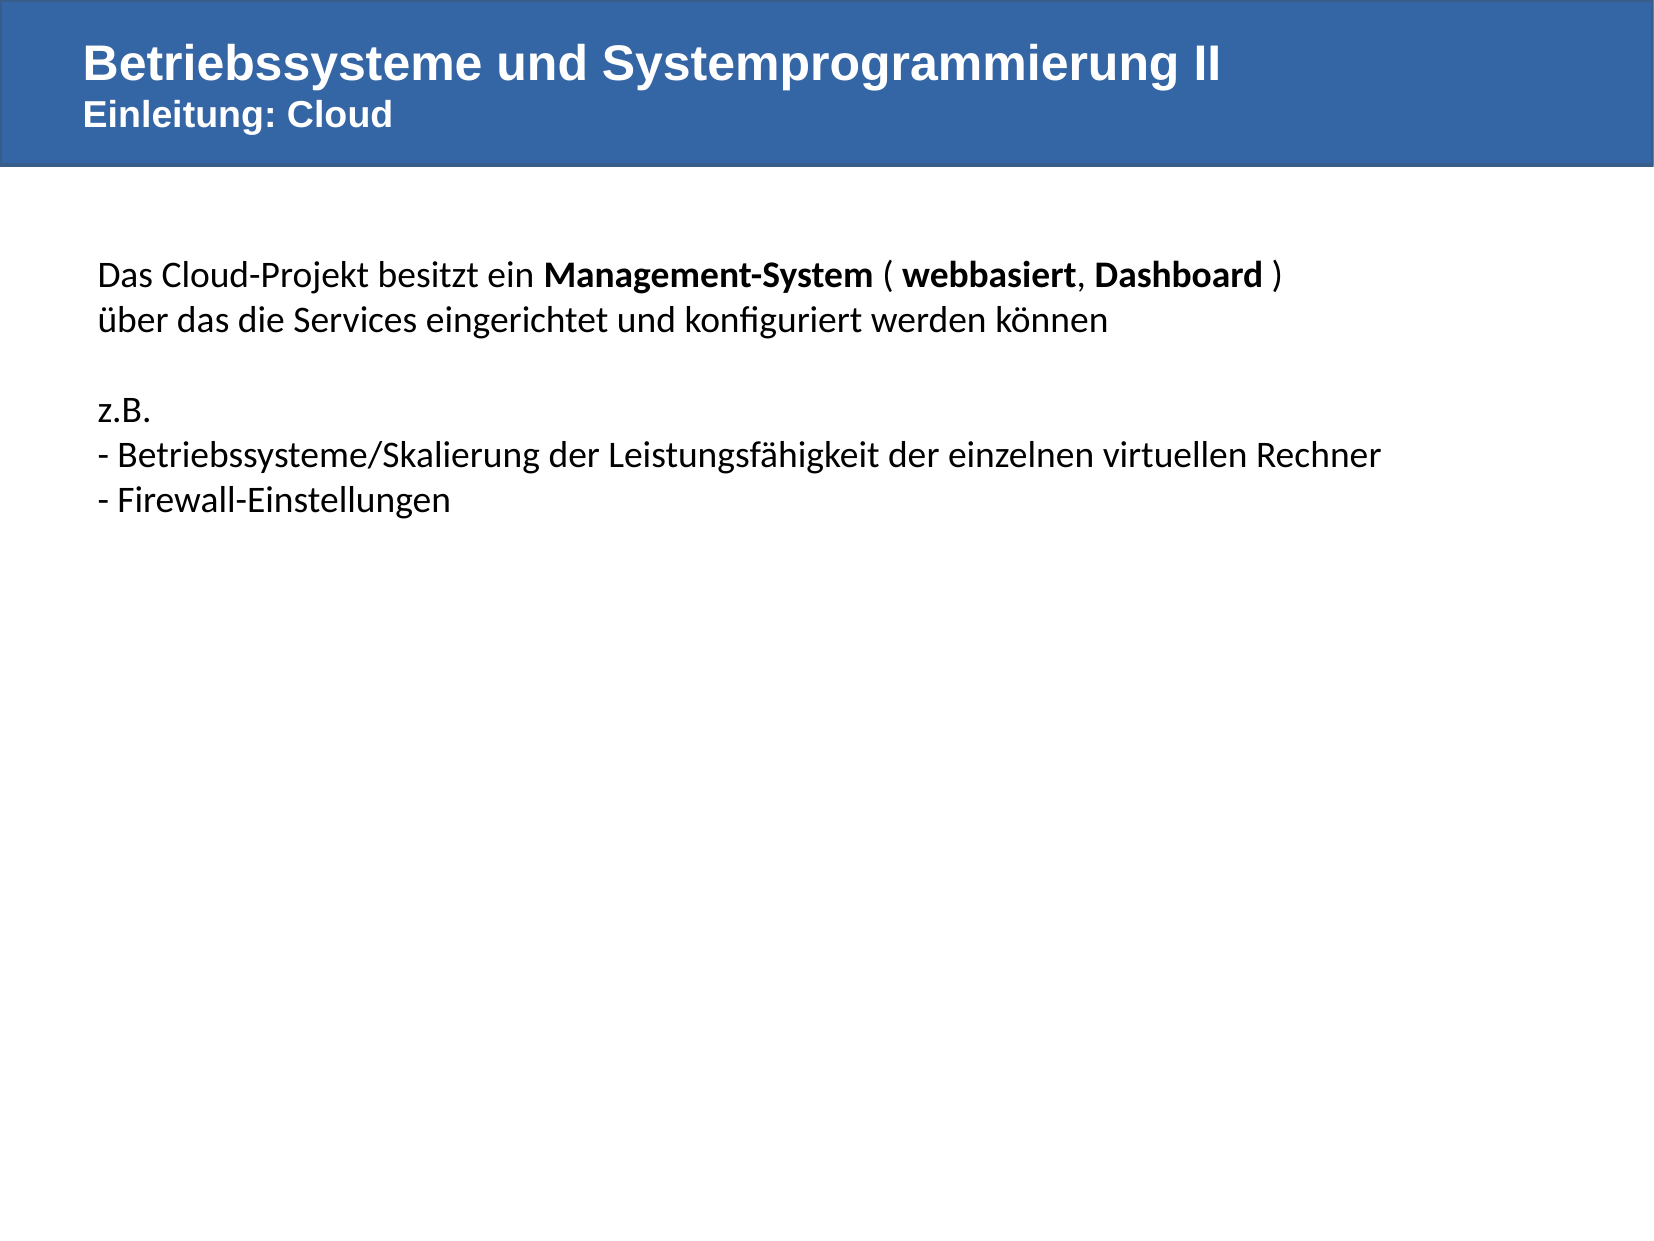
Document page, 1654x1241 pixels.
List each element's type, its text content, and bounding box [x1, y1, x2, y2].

text_box Das Cloud-Projekt besitzt ein Management-System ( webbasiert, Dashboard ) über das die Services eingerichtet und konfiguriert werden können z.B. - Betriebssysteme/Skalierung der Leistungsfähigkeit der einzelnen virtuellen Rechner - Firewall-Einstellungen [82, 242, 1548, 618]
title Betriebssysteme und Systemprogrammierung II Einleitung: Cloud [82, 0, 1571, 187]
